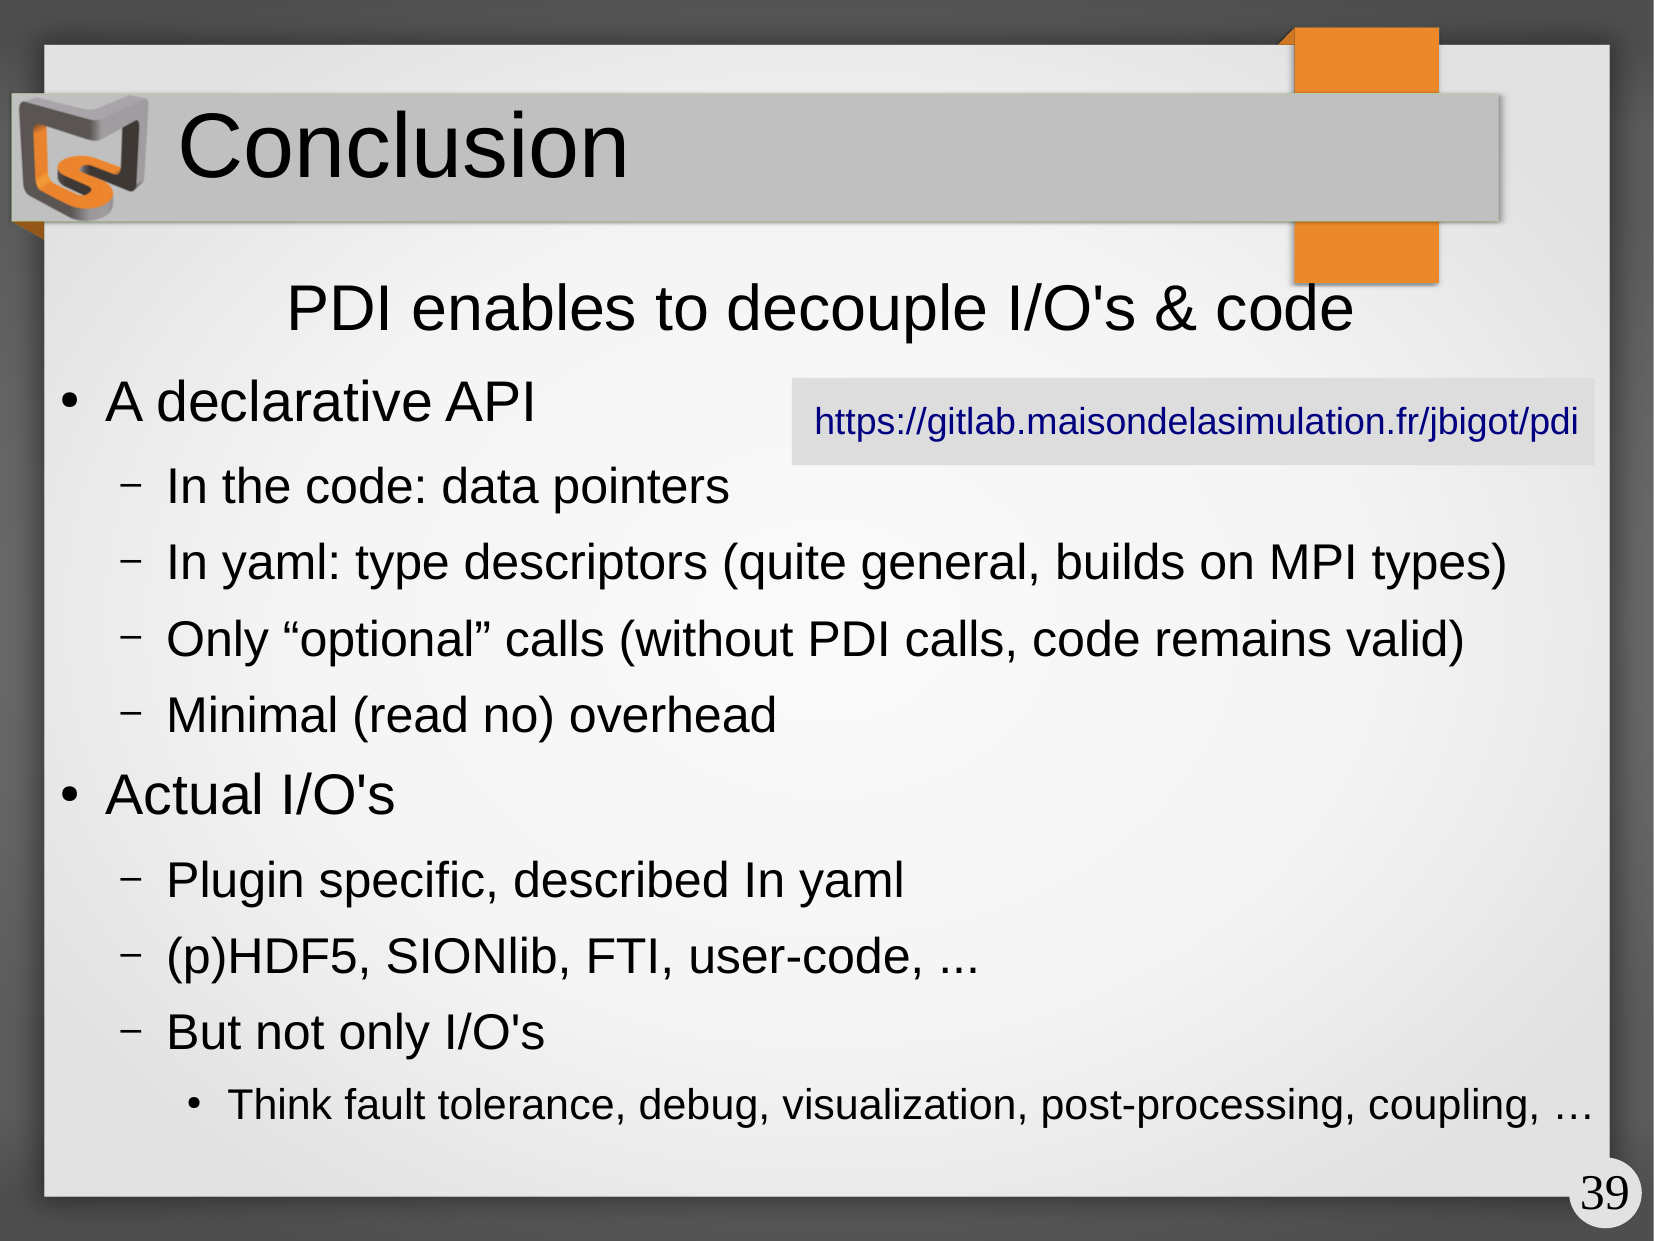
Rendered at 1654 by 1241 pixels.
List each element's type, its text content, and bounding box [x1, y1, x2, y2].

text_box https://gitlab.maisondelasimulation.fr/jbigot/pdi [791, 377, 1595, 466]
list PDI enables to decouple I/O's & code A declarative API In the code: data pointers In yaml: type descriptors (quite general, builds on MPI types) Only “optional” calls (without PDI calls, code remains valid) Minimal (read no) overhead Actual I/O's Plugin specific, described In yaml (p)HDF5, SIONlib, FTI, user-code, ... But not only I/O's Think fault tolerance, debug, visualization, post-processing, coupling, … [44, 271, 1598, 1182]
picture [0, 0, 1654, 1241]
title Conclusion [177, 94, 1477, 213]
